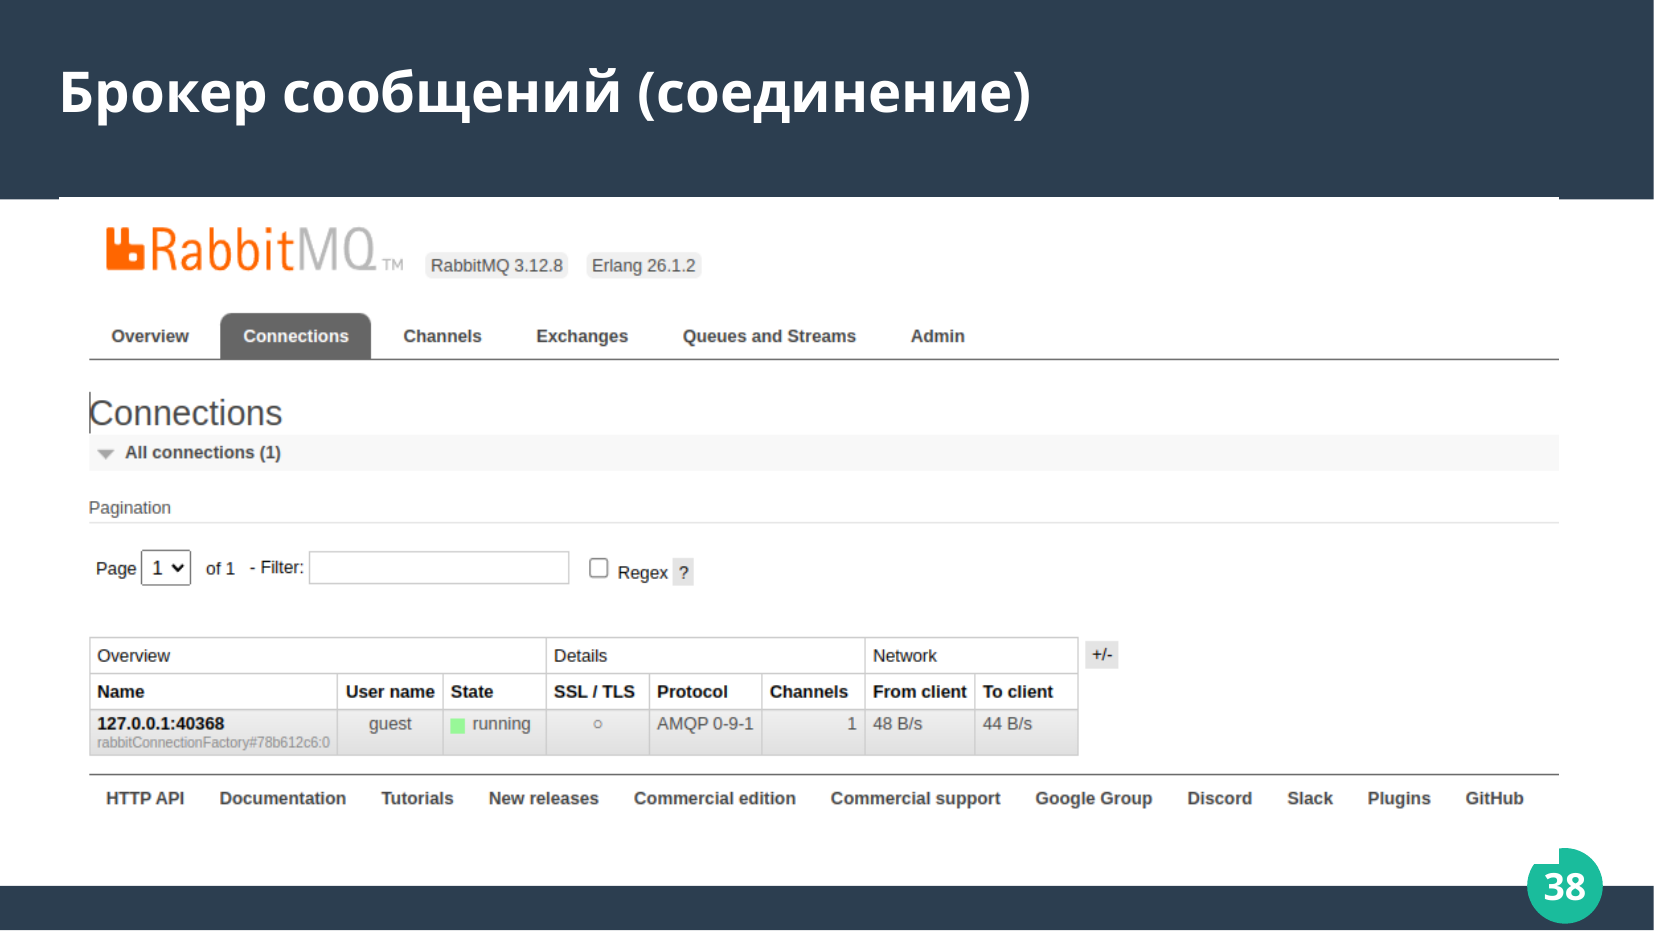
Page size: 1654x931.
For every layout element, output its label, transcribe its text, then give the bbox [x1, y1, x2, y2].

title Брокер сообщений (соединение) [59, 32, 1595, 151]
picture [59, 197, 1559, 864]
